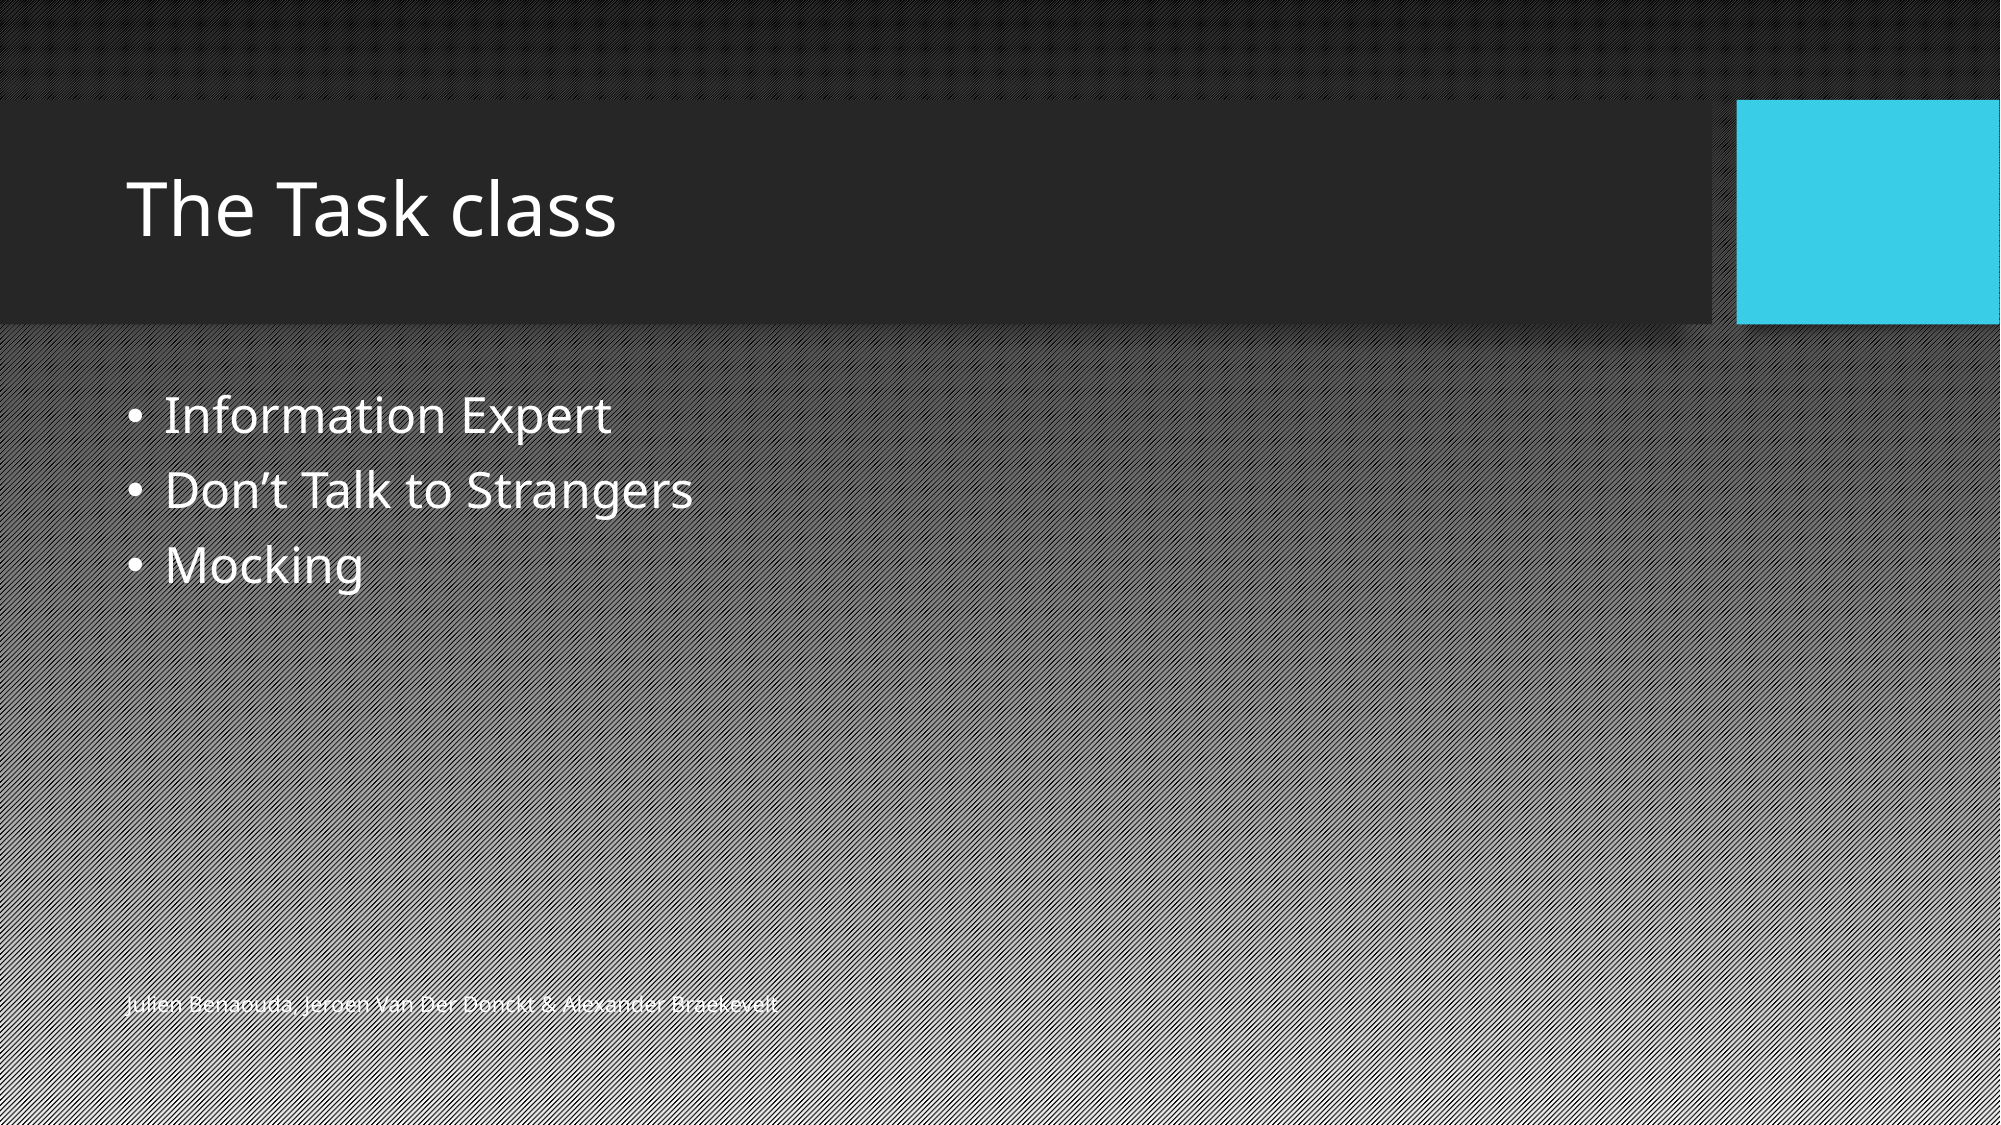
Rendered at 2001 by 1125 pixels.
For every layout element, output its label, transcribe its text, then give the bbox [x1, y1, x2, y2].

title The Task class [111, 123, 1689, 301]
footer Julien Benaouda, Jeroen Van Der Donckt & Alexander Braekevelt [111, 973, 1239, 1034]
picture [0, 0, 2000, 1125]
list Information Expert Don’t Talk to Strangers Mocking [111, 383, 883, 973]
